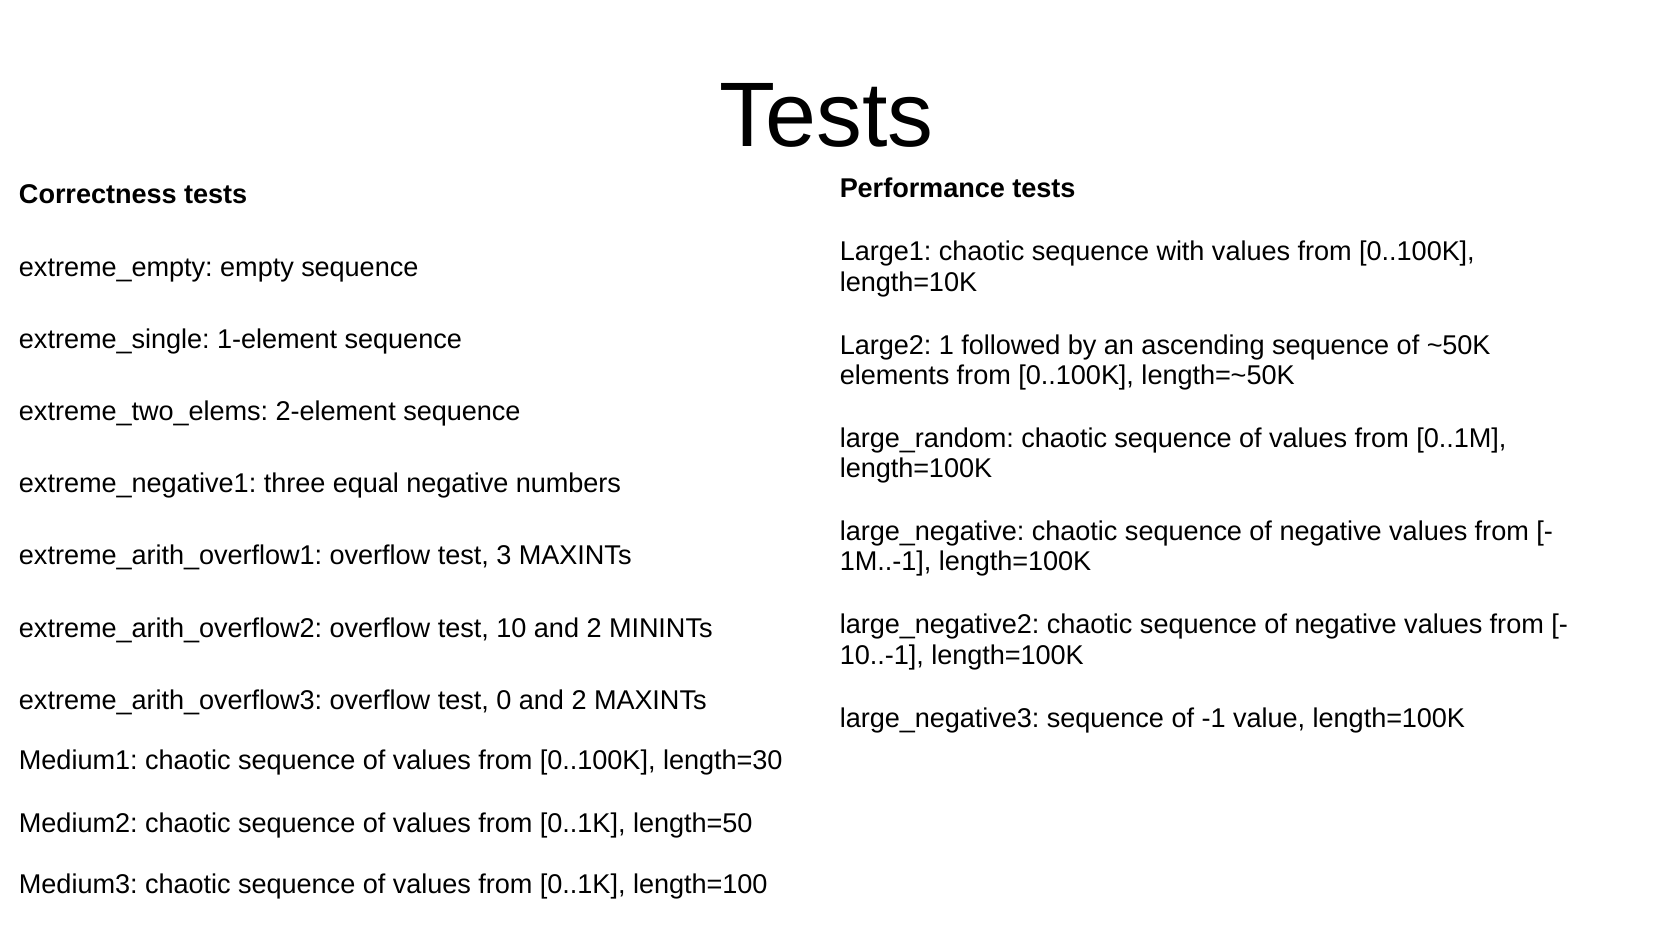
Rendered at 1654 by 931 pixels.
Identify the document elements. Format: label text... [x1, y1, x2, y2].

text_box Performance tests Large1: chaotic sequence with values from [0..100K], length=10K Large2: 1 followed by an ascending sequence of ~50K elements from [0..100K], length=~50K large_random: chaotic sequence of values from [0..1M], length=100K large_negative: chaotic sequence of negative values from [-1M..-1], length=100K large_negative2: chaotic sequence of negative values from [-10..-1], length=100K large_negative3: sequence of -1 value, length=100K [825, 165, 1613, 841]
text_box Correctness tests extreme_empty: empty sequence extreme_single: 1-element sequence extreme_two_elems: 2-element sequence extreme_negative1: three equal negative numbers extreme_arith_overflow1: overflow test, 3 MAXINTs extreme_arith_overflow2: overflow test, 10 and 2 MININTs extreme_arith_overflow3: overflow test, 0 and 2 MAXINTs Medium1: chaotic sequence of values from [0..100K], length=30 Medium2: chaotic sequence of values from [0..1K], length=50 Medium3: chaotic sequence of values from [0..1K], length=100 [4, 171, 826, 907]
title Tests [82, 37, 1571, 171]
